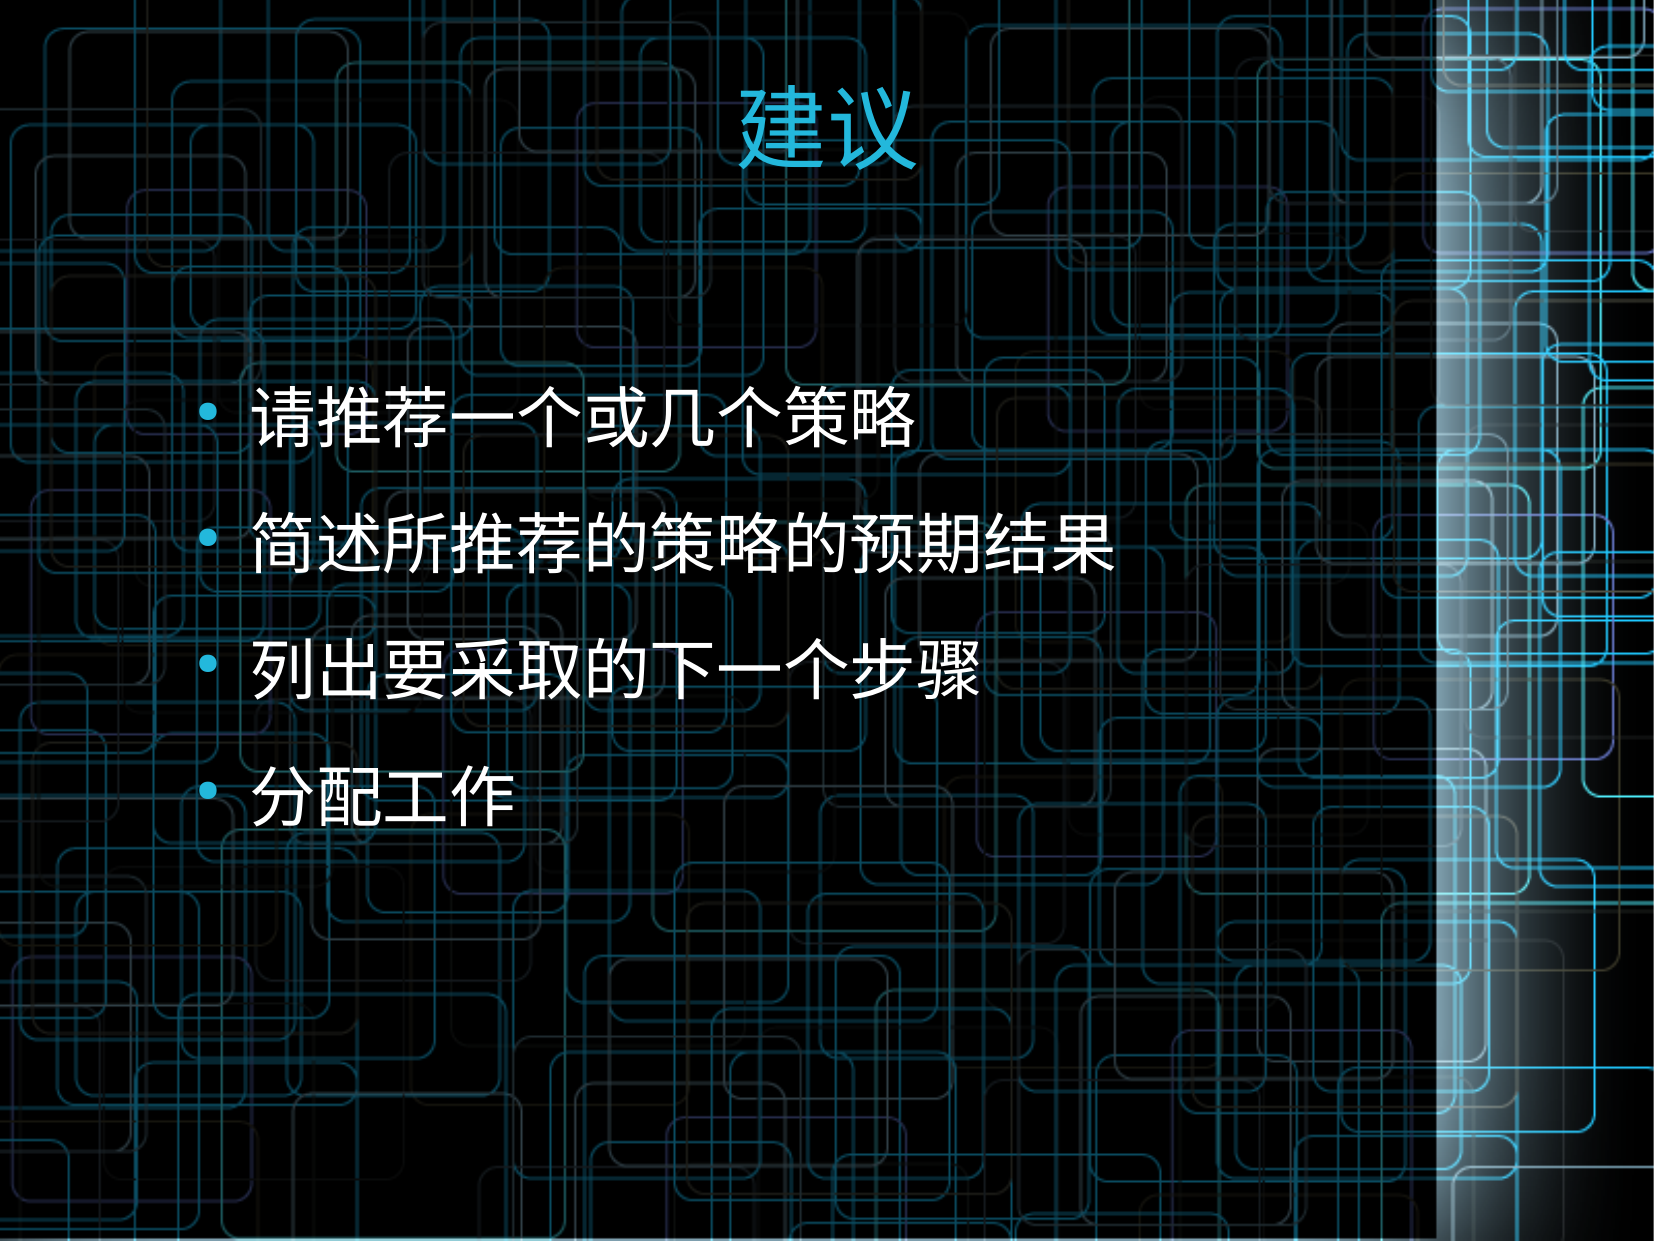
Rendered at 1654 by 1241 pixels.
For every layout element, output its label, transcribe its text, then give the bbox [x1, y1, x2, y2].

list 请推荐一个或几个策略 简述所推荐的策略的预期结果 列出要采取的下一个步骤 分配工作 [178, 364, 1570, 1147]
title 建议 [121, 19, 1534, 227]
picture [0, 0, 1654, 1241]
